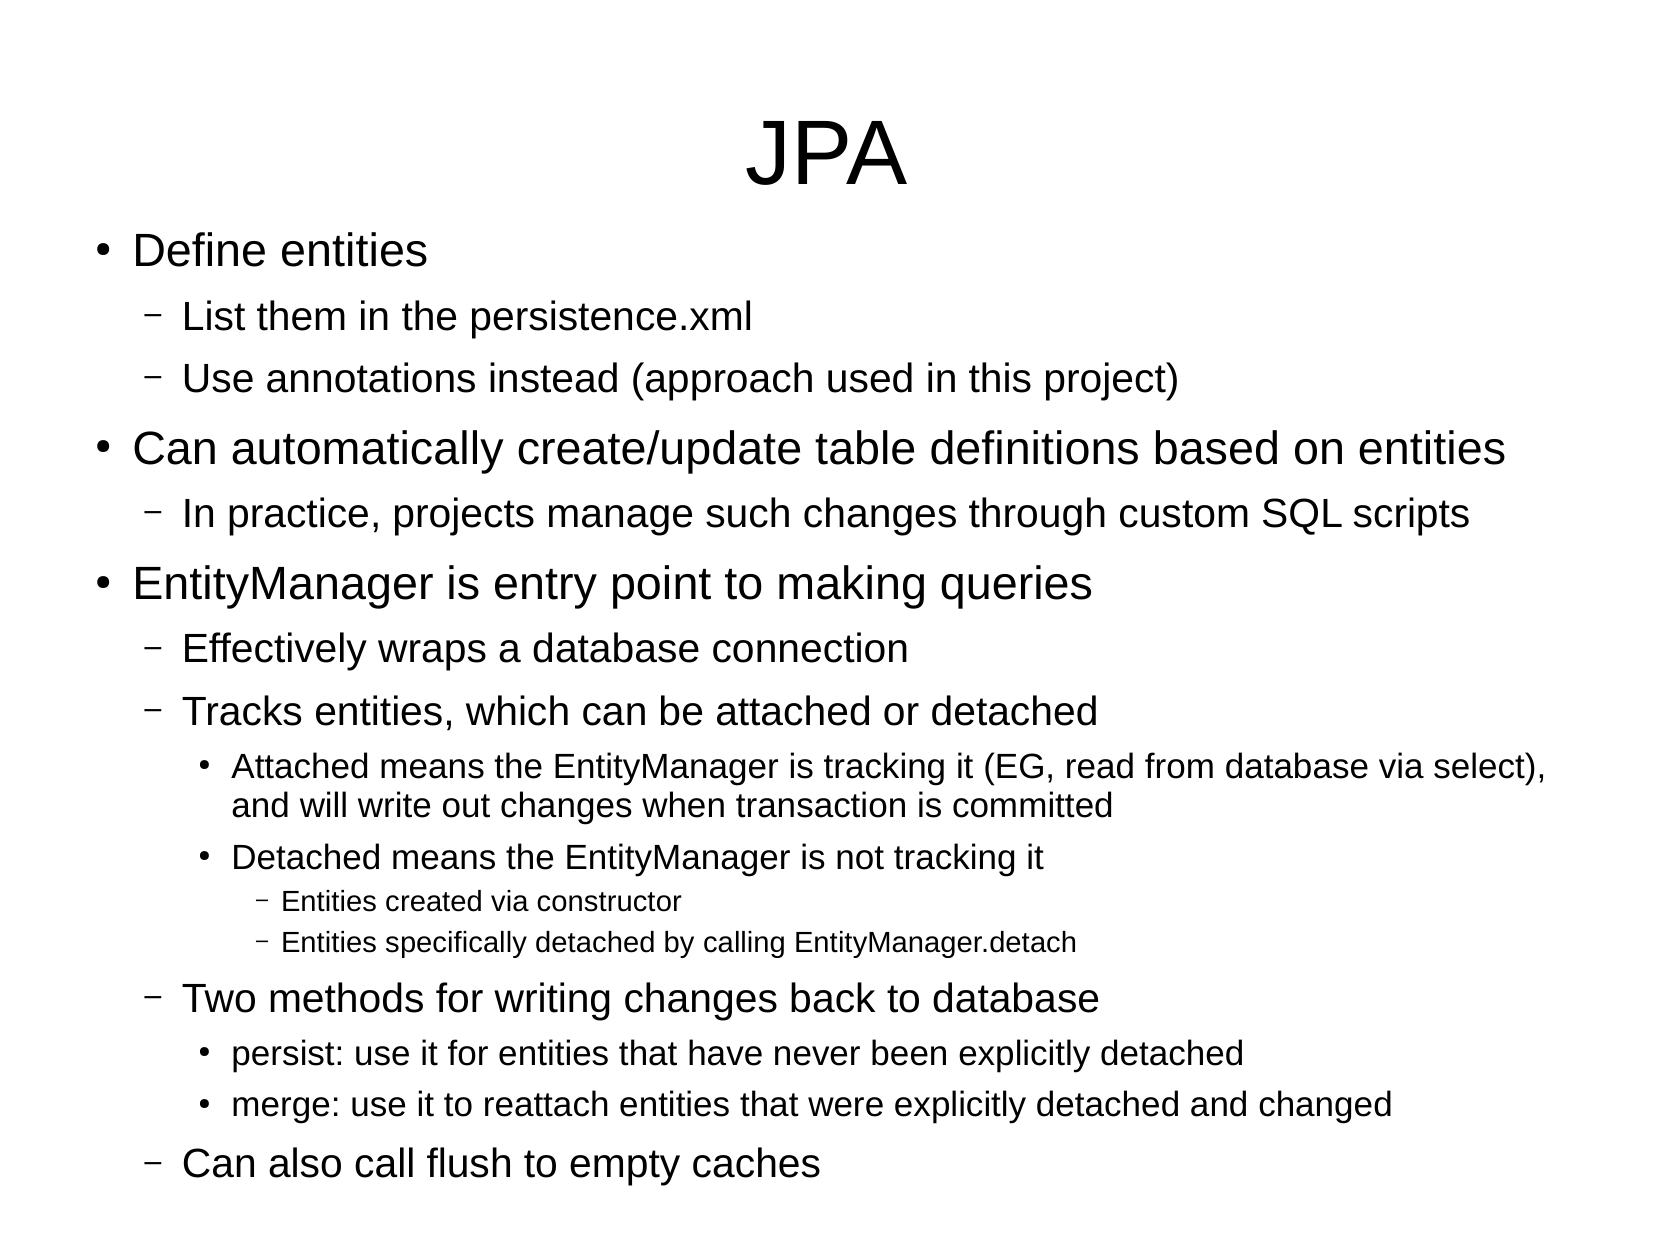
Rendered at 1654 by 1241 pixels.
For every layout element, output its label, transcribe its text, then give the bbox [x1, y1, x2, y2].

list Define entities List them in the persistence.xml Use annotations instead (approach used in this project) Can automatically create/update table definitions based on entities In practice, projects manage such changes through custom SQL scripts EntityManager is entry point to making queries Effectively wraps a database connection Tracks entities, which can be attached or detached Attached means the EntityManager is tracking it (EG, read from database via select), and will write out changes when transaction is committed Detached means the EntityManager is not tracking it Entities created via constructor Entities specifically detached by calling EntityManager.detach Two methods for writing changes back to database persist: use it for entities that have never been explicitly detached merge: use it to reattach entities that were explicitly detached and changed Can also call flush to empty caches [82, 224, 1571, 1205]
title JPA [82, 49, 1571, 224]
